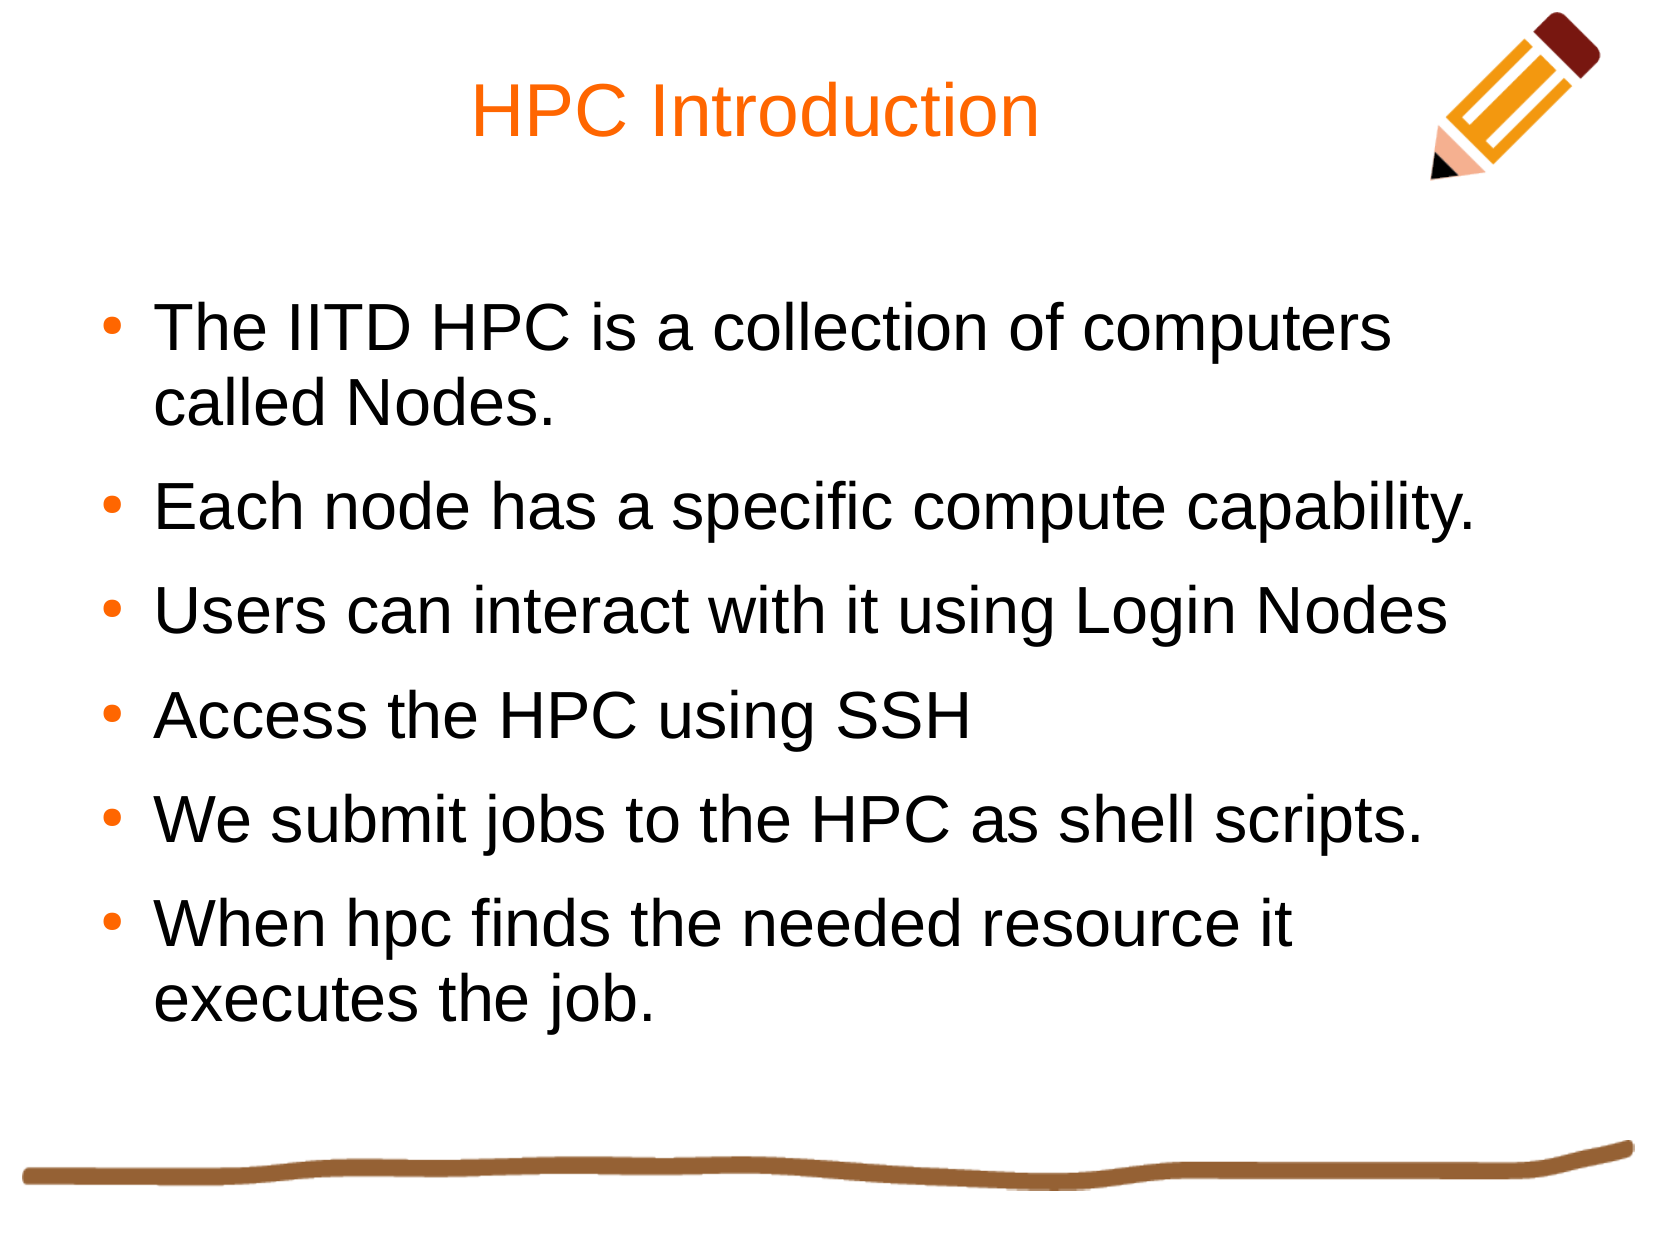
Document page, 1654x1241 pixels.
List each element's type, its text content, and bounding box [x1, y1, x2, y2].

list The IITD HPC is a collection of computers called Nodes. Each node has a specific compute capability. Users can interact with it using Login Nodes Access the HPC using SSH We submit jobs to the HPC as shell scripts. When hpc finds the needed resource it executes the job. [82, 290, 1571, 1122]
picture [1430, 12, 1601, 181]
picture [22, 1140, 1635, 1191]
title HPC Introduction [82, 49, 1430, 172]
